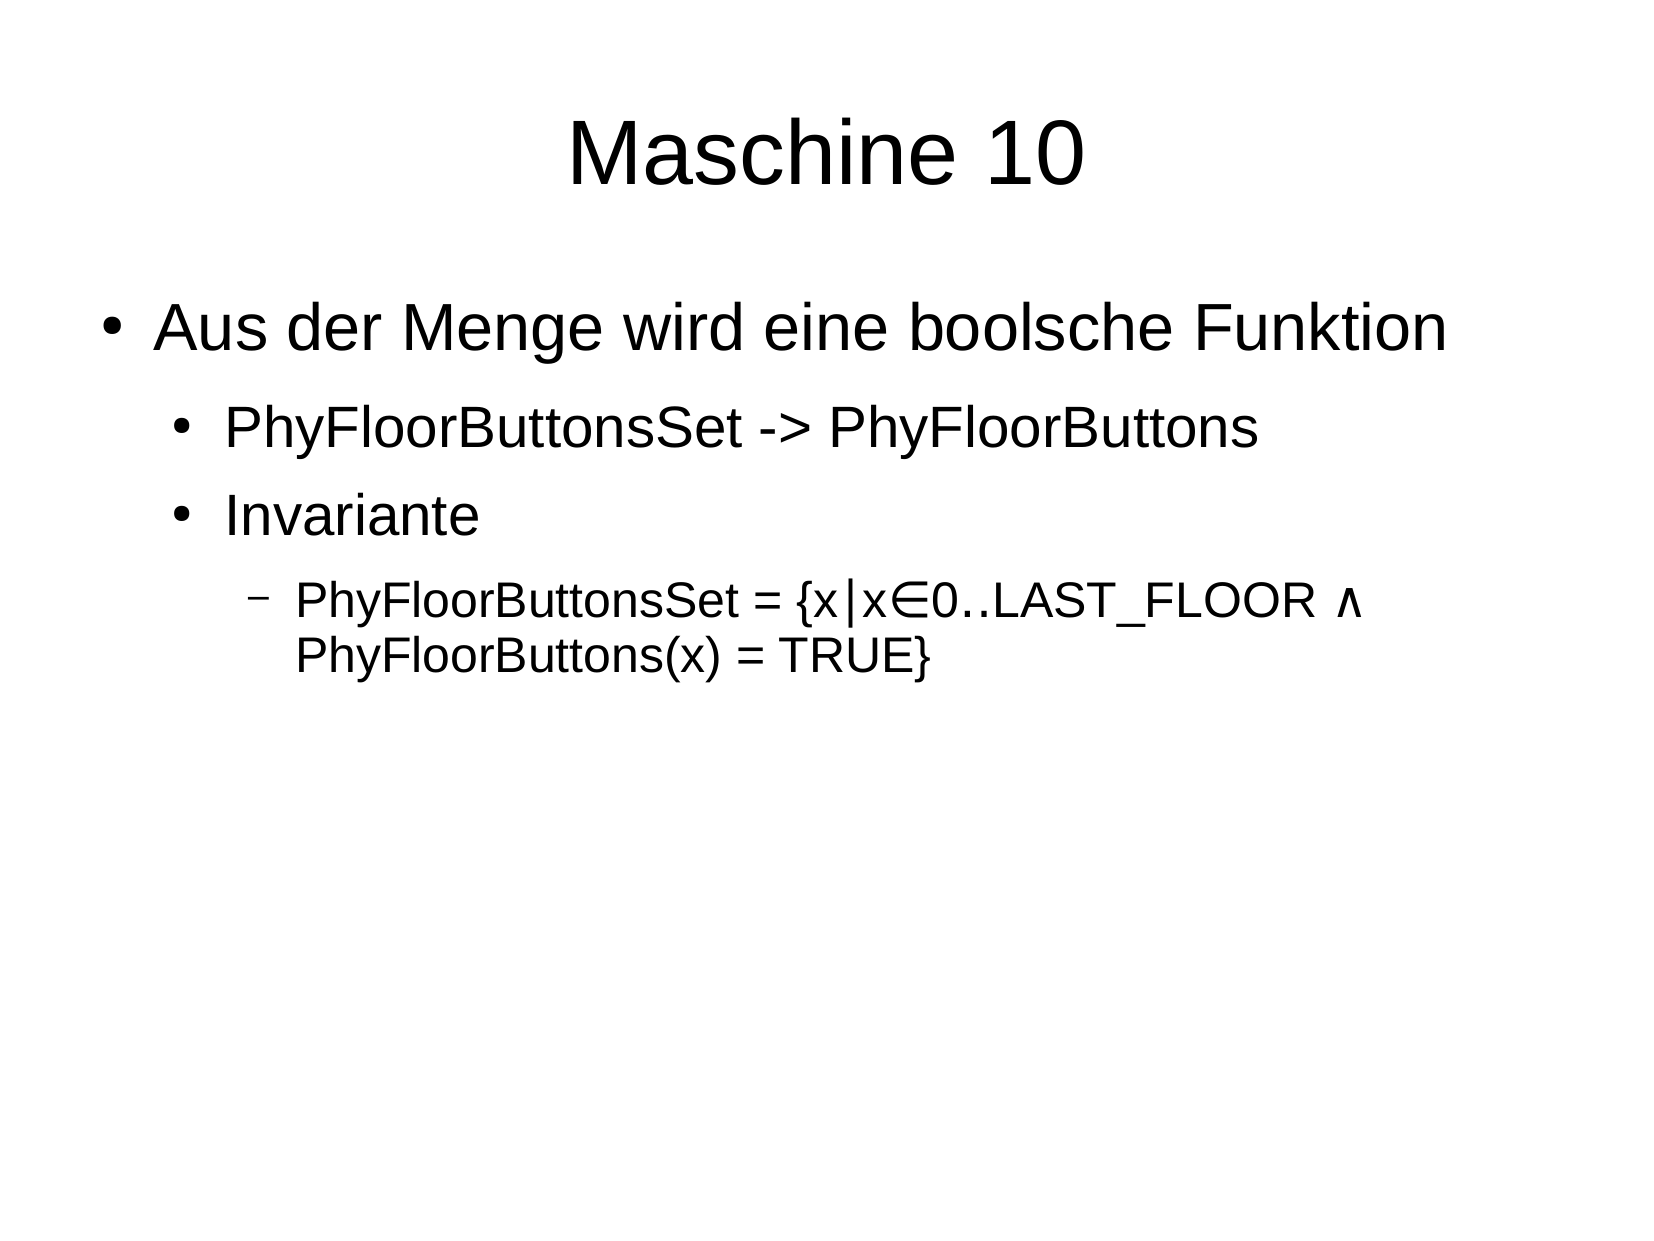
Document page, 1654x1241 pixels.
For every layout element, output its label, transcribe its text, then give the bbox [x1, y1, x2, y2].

title Maschine 10 [82, 56, 1571, 250]
list Aus der Menge wird eine boolsche Funktion PhyFloorButtonsSet -> PhyFloorButtons Invariante PhyFloorButtonsSet = {x∣x∈0‥LAST_FLOOR ∧ PhyFloorButtons(x) = TRUE} [82, 290, 1571, 1109]
